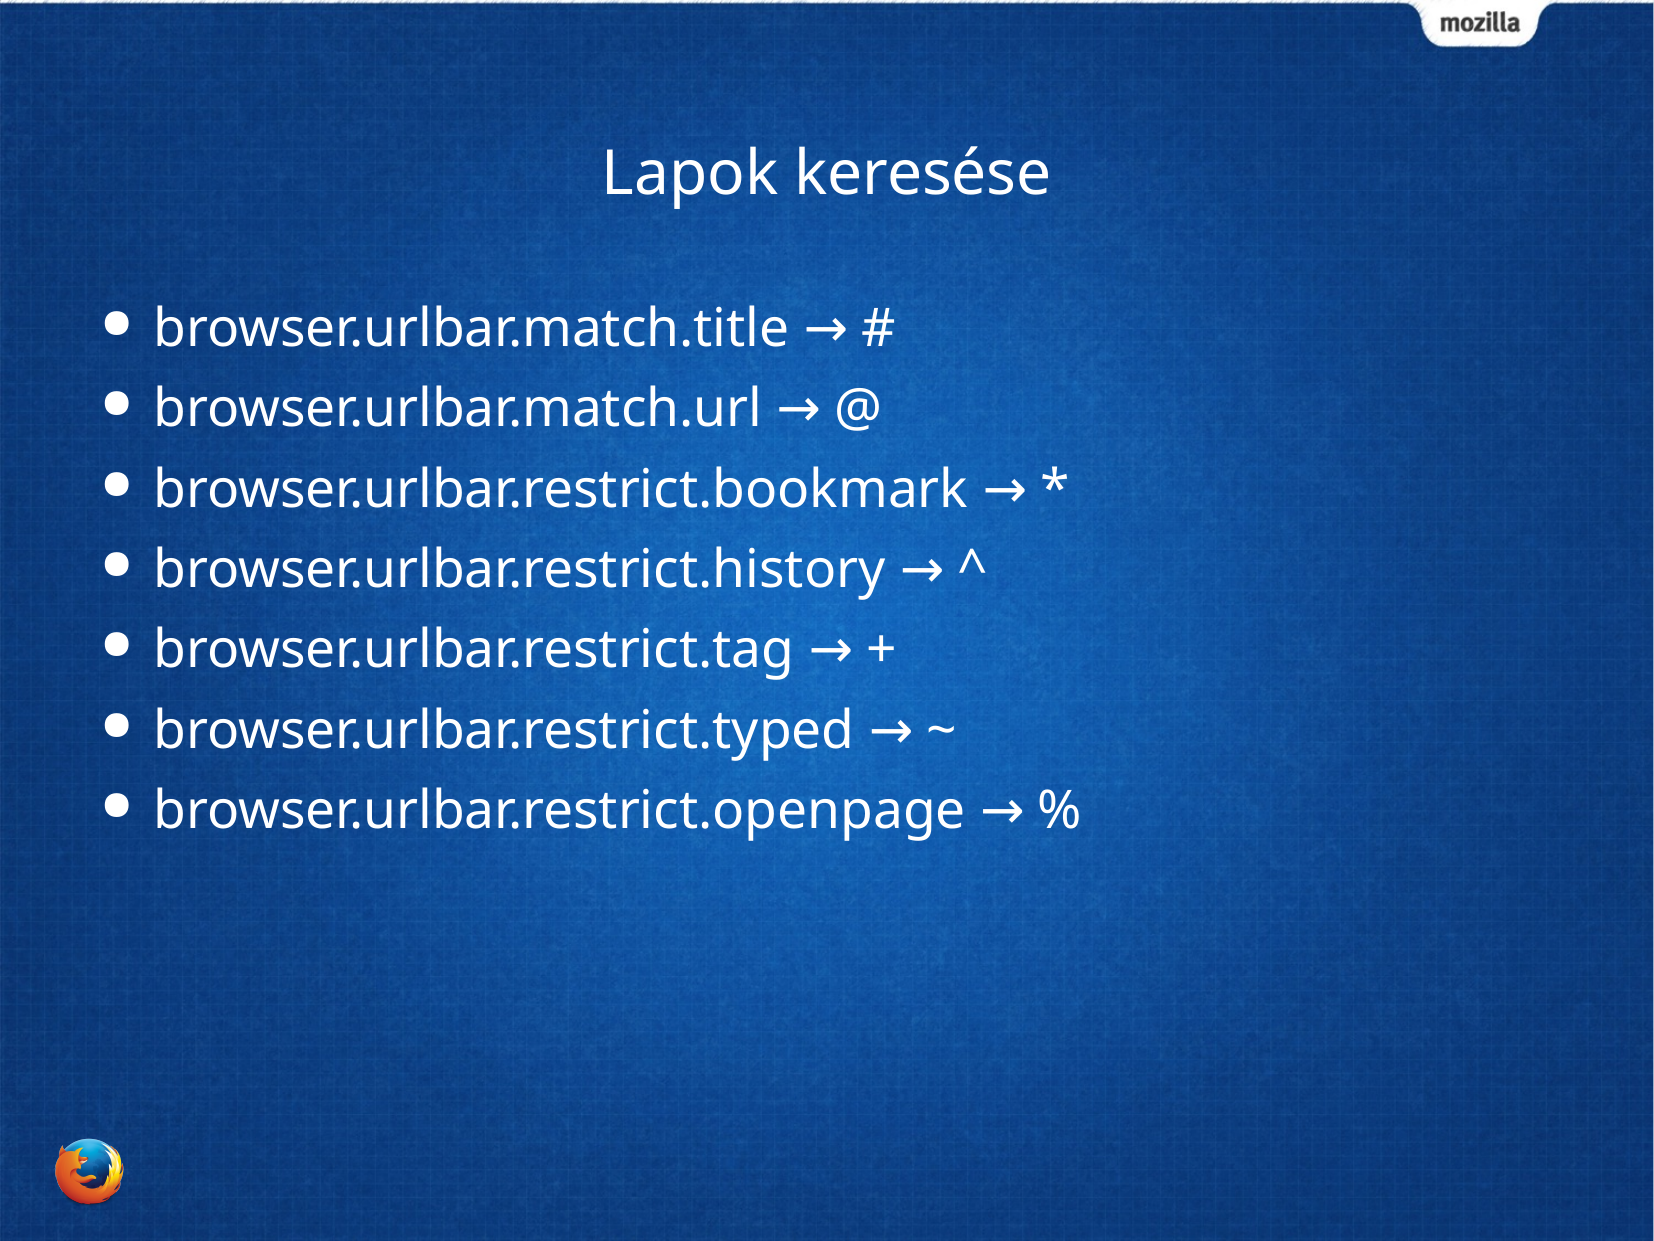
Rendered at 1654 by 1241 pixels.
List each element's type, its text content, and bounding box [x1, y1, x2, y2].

picture [0, 0, 1654, 1241]
title Lapok keresése [82, 49, 1571, 257]
list browser.urlbar.match.title → # browser.urlbar.match.url → @ browser.urlbar.restrict.bookmark → * browser.urlbar.restrict.history → ^ browser.urlbar.restrict.tag → + browser.urlbar.restrict.typed → ~ browser.urlbar.restrict.openpage → % [82, 289, 1571, 1108]
